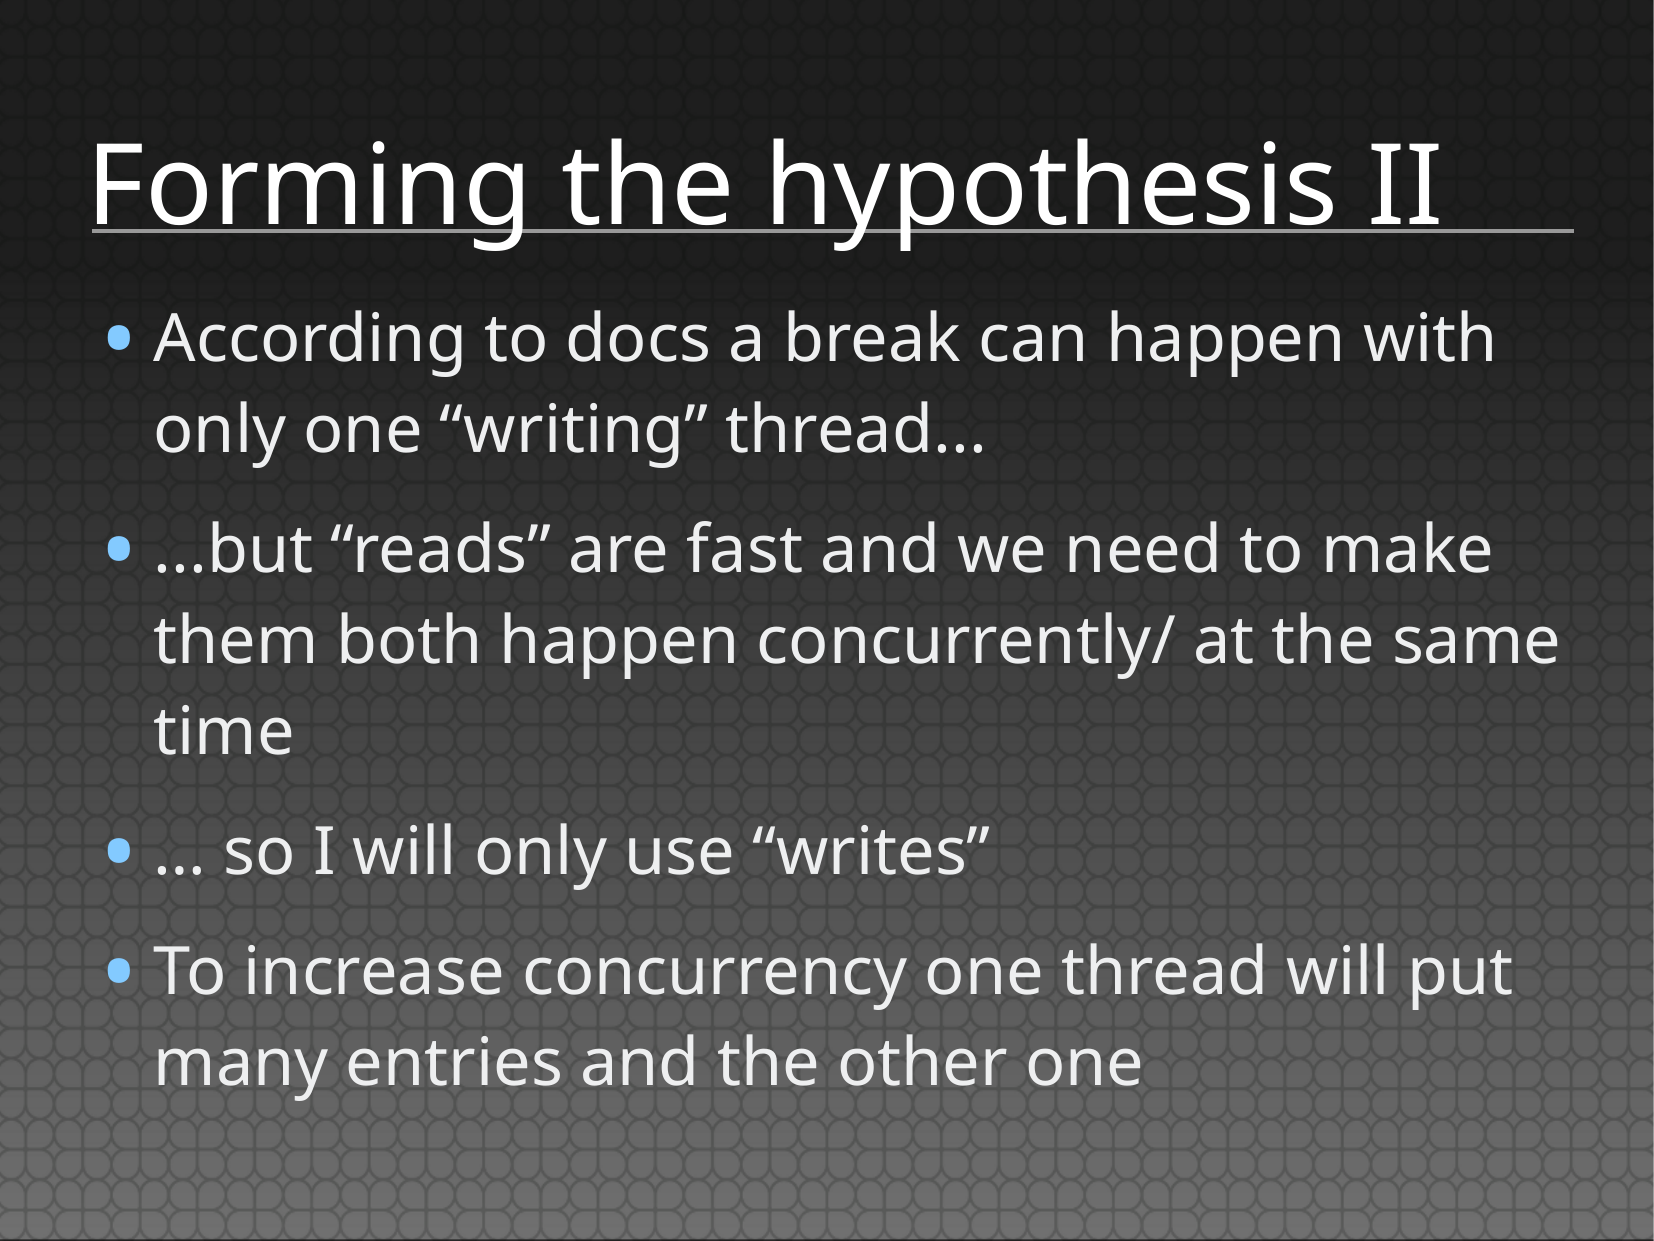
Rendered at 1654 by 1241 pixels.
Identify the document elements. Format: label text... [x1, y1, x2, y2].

picture [0, 0, 1654, 1241]
title Forming the hypothesis II [86, 84, 1576, 277]
list According to docs a break can happen with only one “writing” thread... ...but “reads” are fast and we need to make them both happen concurrently/ at the same time … so I will only use “writes” To increase concurrency one thread will put many entries and the other one [82, 290, 1571, 1094]
